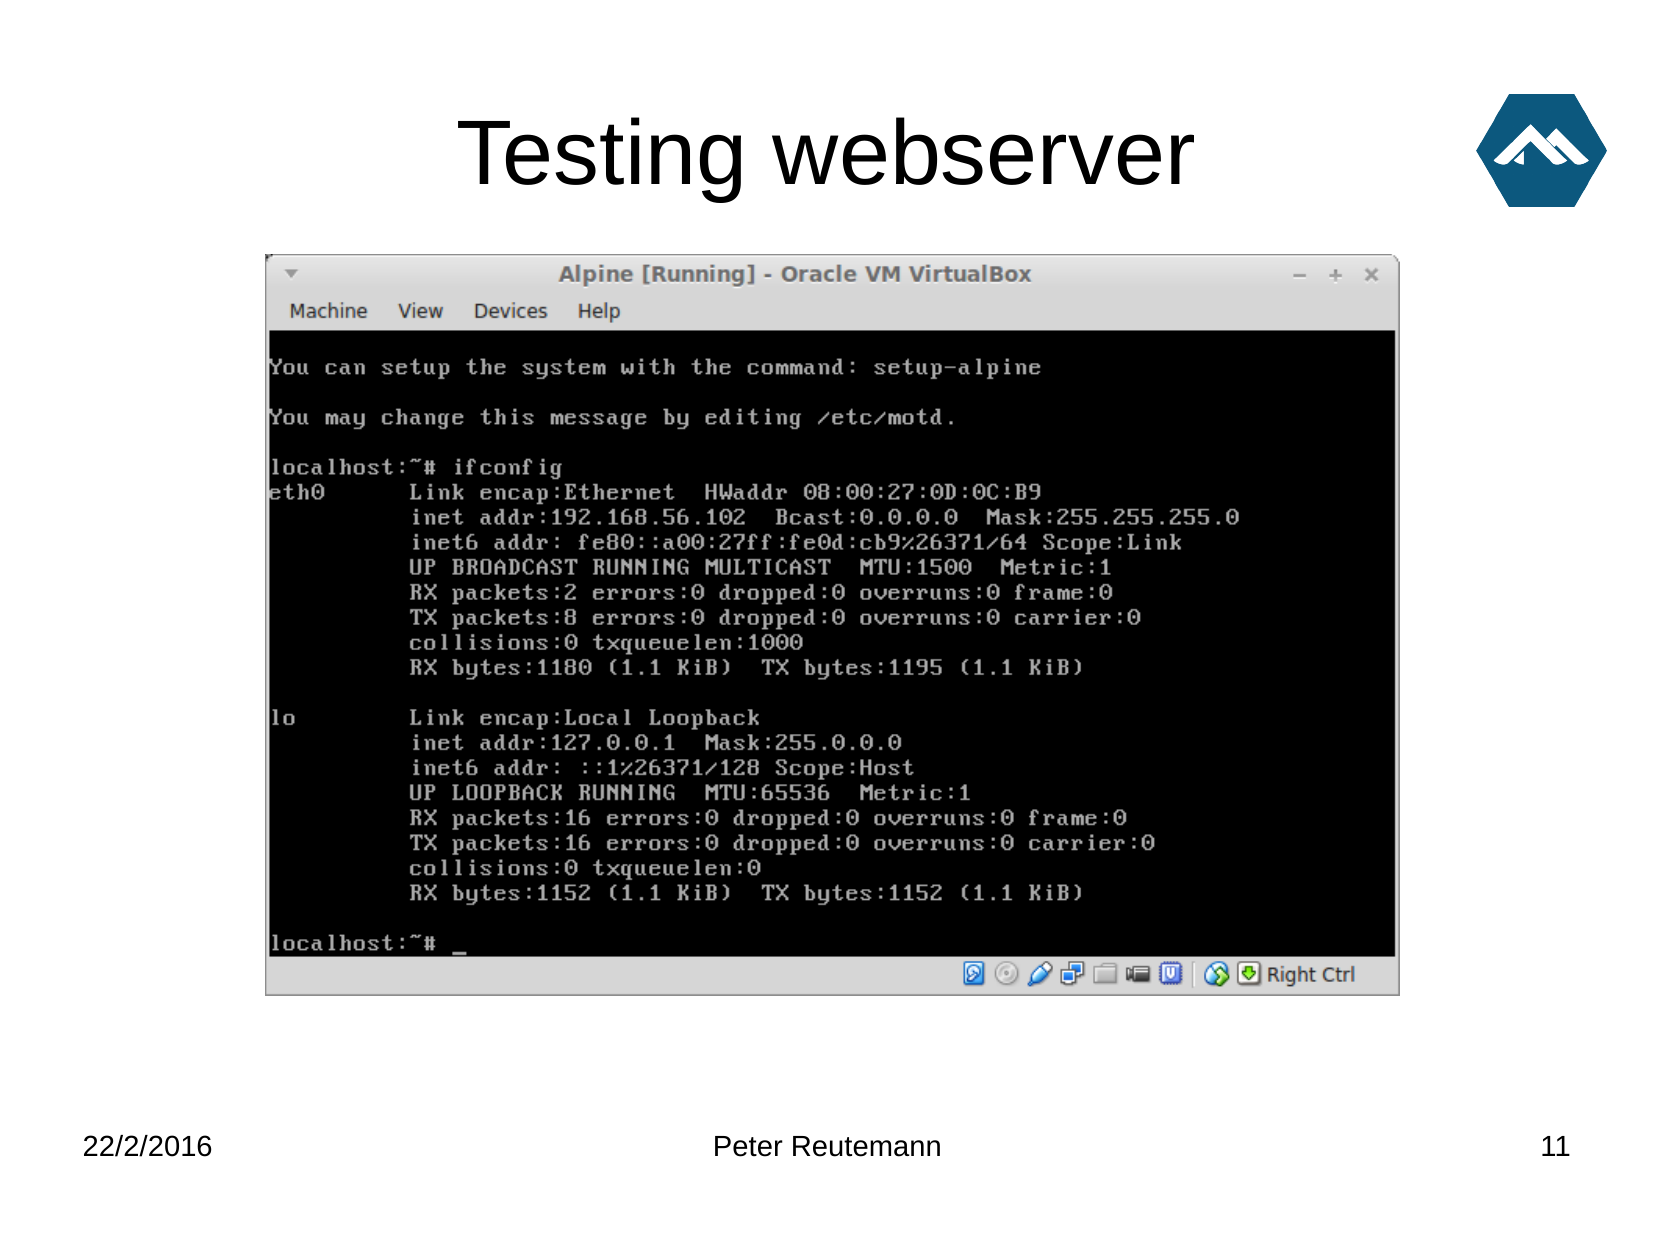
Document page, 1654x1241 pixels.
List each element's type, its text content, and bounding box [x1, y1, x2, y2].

picture [1476, 94, 1607, 207]
title Testing webserver [82, 49, 1571, 257]
picture [265, 254, 1400, 996]
